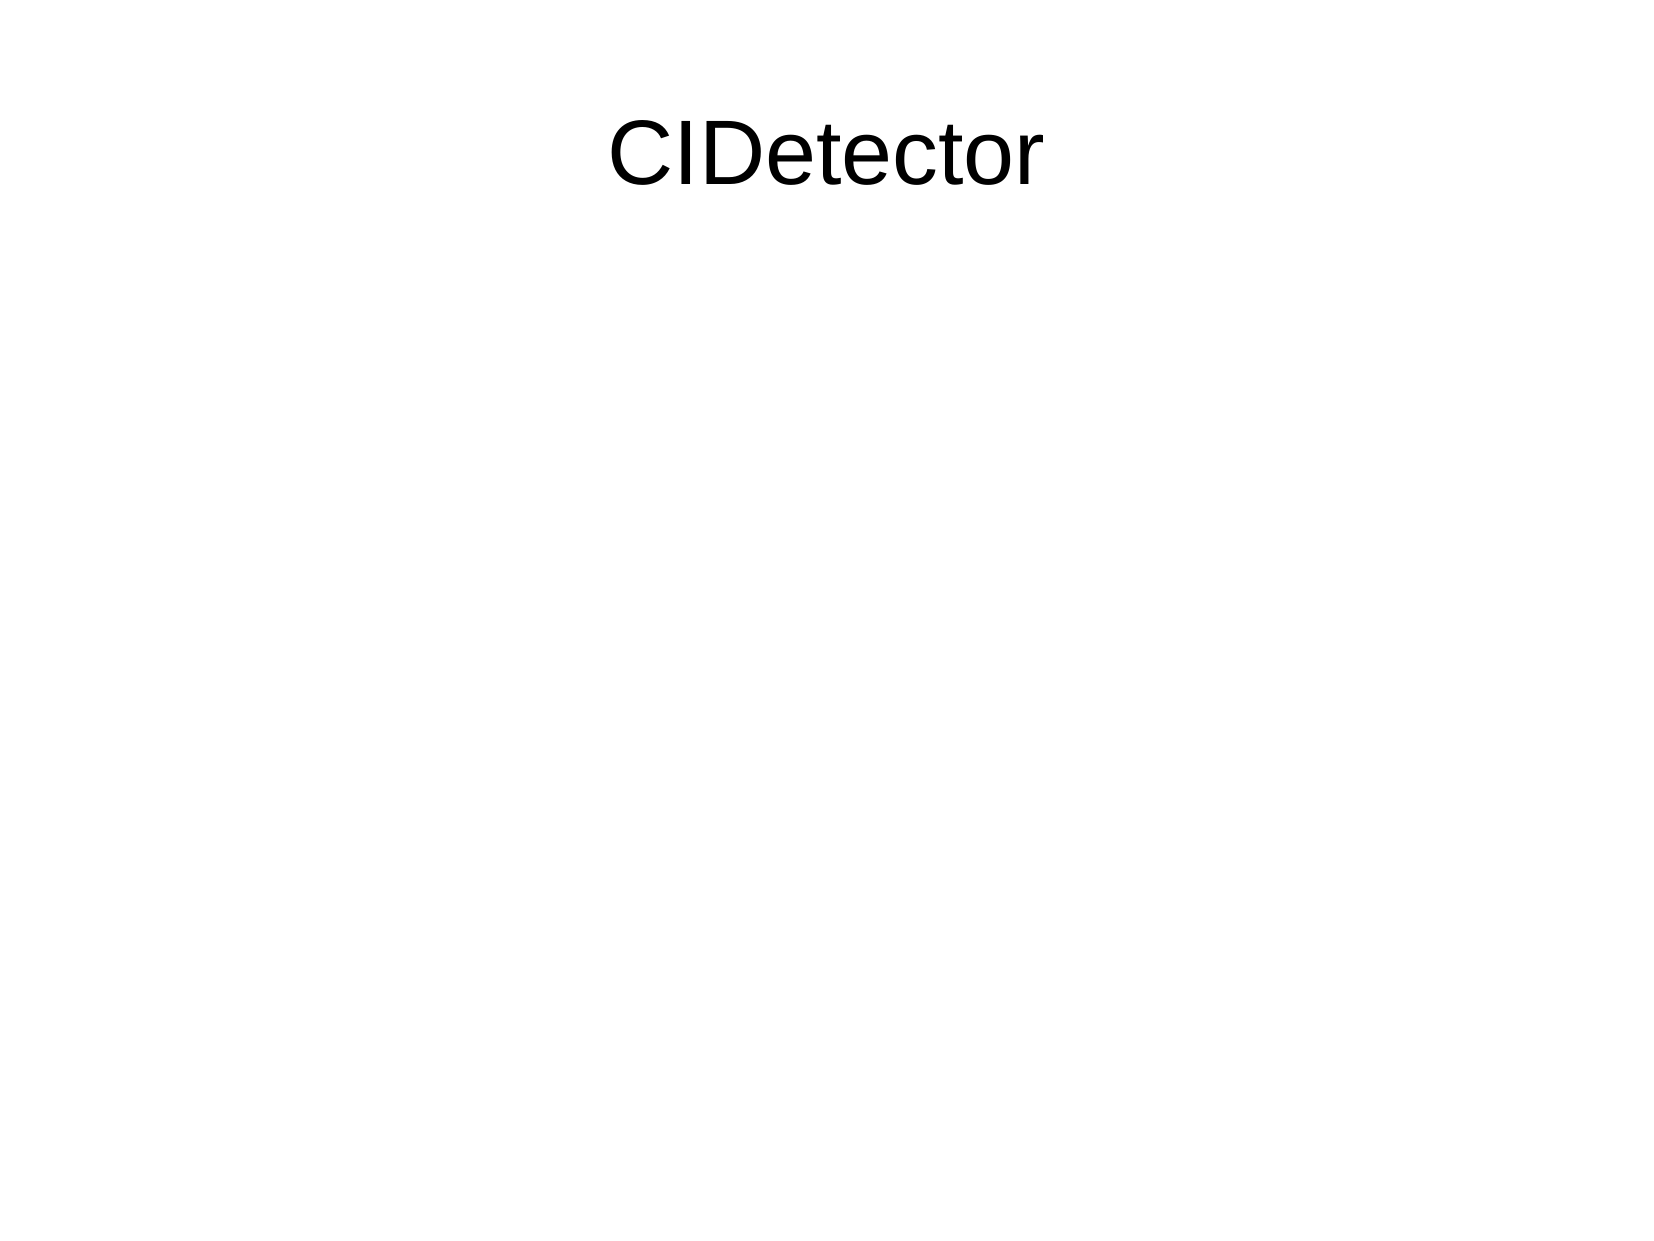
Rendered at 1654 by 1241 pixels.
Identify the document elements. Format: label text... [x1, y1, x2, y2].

title CIDetector [82, 49, 1571, 257]
